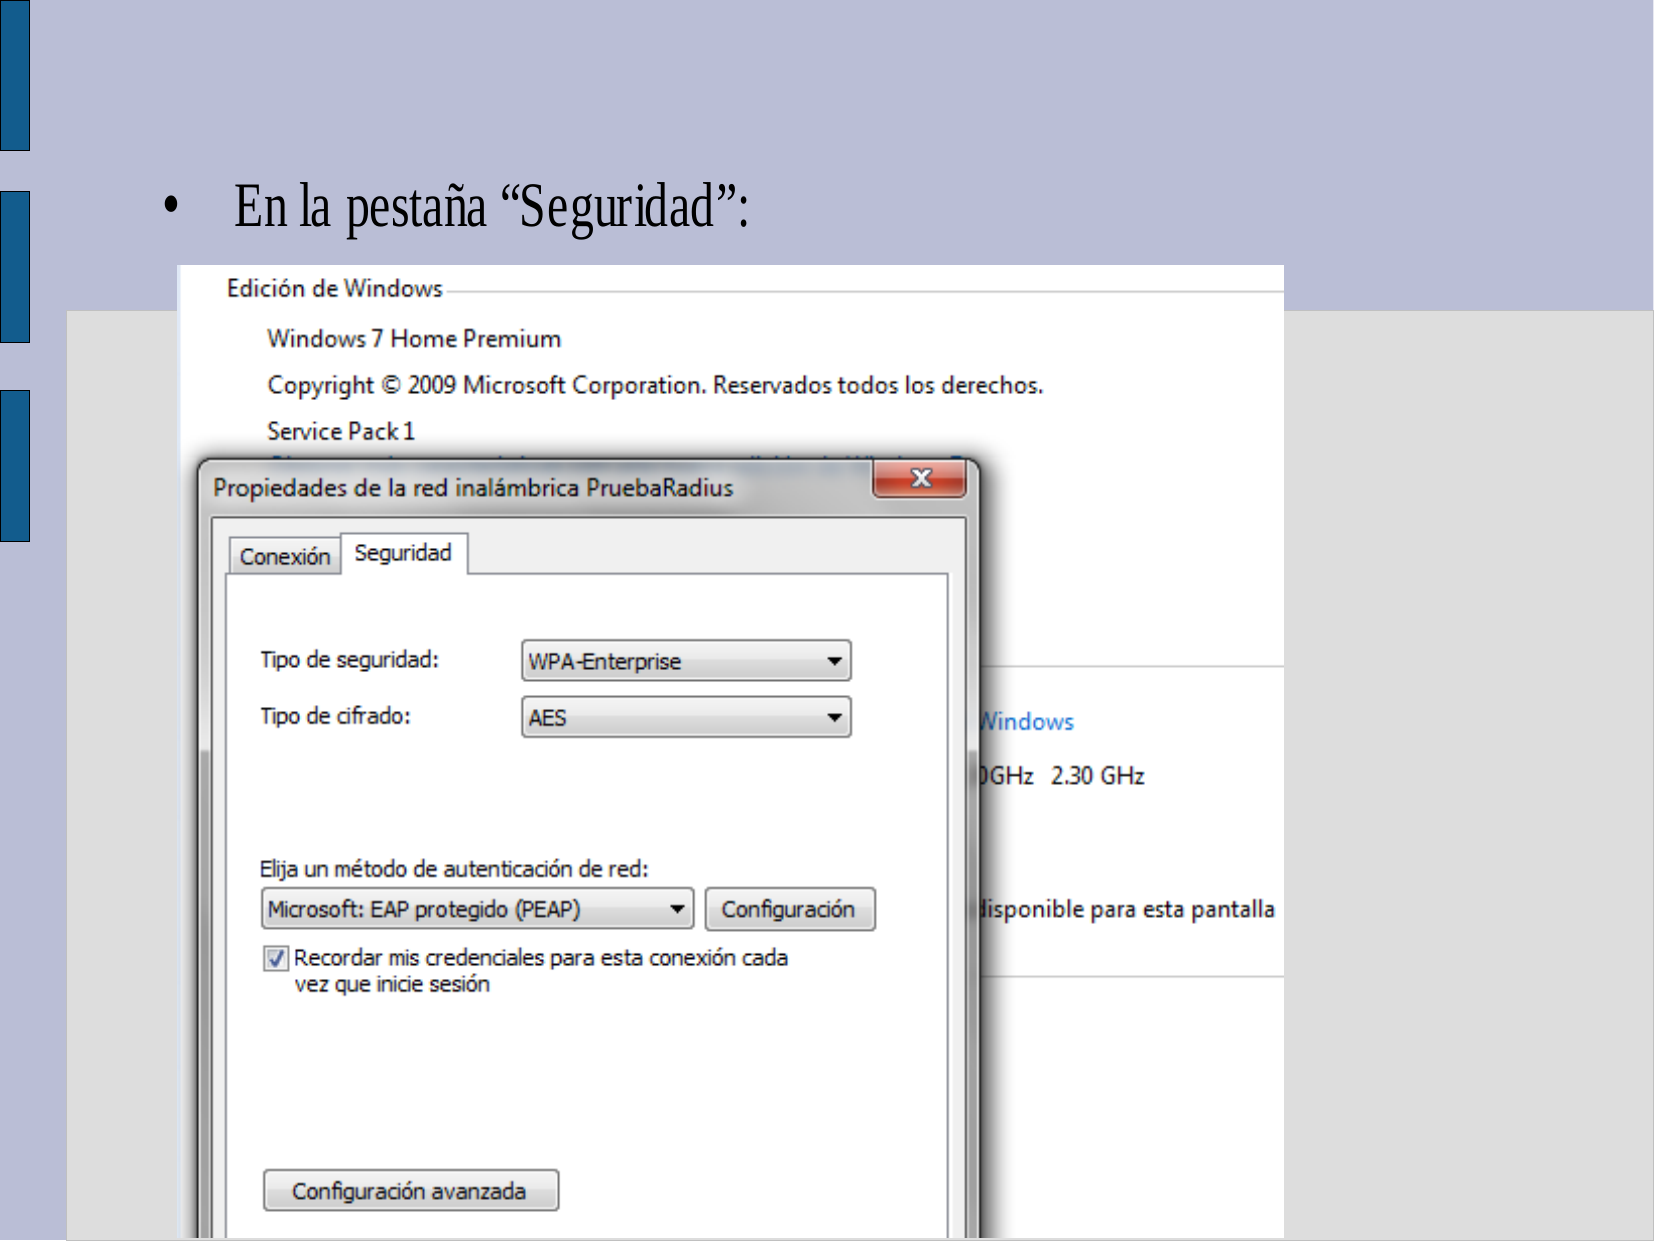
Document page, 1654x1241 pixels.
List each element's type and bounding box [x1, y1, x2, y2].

picture [177, 265, 1284, 1239]
chart [88, 88, 1654, 536]
